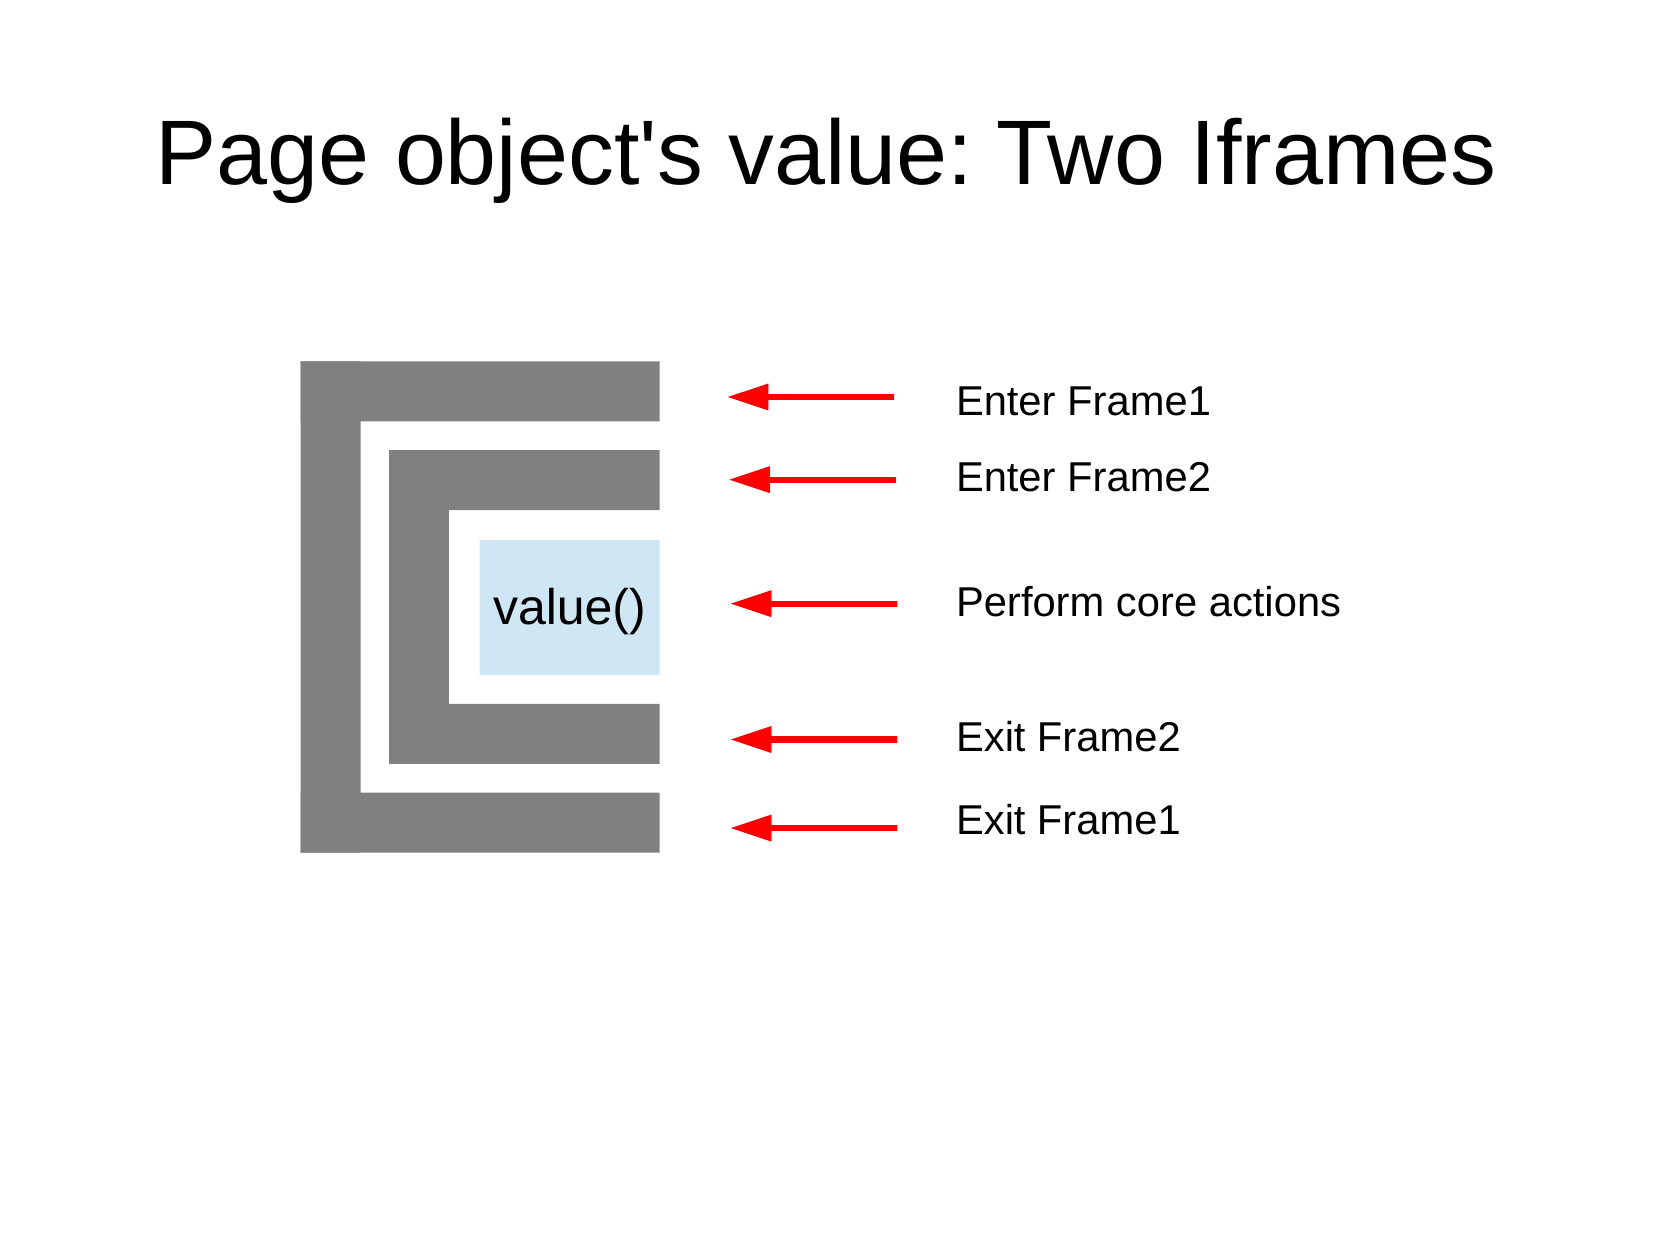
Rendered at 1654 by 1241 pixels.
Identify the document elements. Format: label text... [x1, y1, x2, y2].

text_box Exit Frame1 [941, 789, 1196, 852]
text_box Perform core actions [941, 570, 1357, 633]
text_box Enter Frame1 [941, 370, 1227, 432]
title Page object's value: Two Iframes [82, 49, 1571, 257]
text_box value() [479, 540, 660, 676]
text_box Exit Frame2 [941, 706, 1196, 769]
text_box Enter Frame2 [941, 446, 1227, 509]
text_box [300, 361, 660, 853]
text_box [389, 450, 660, 764]
